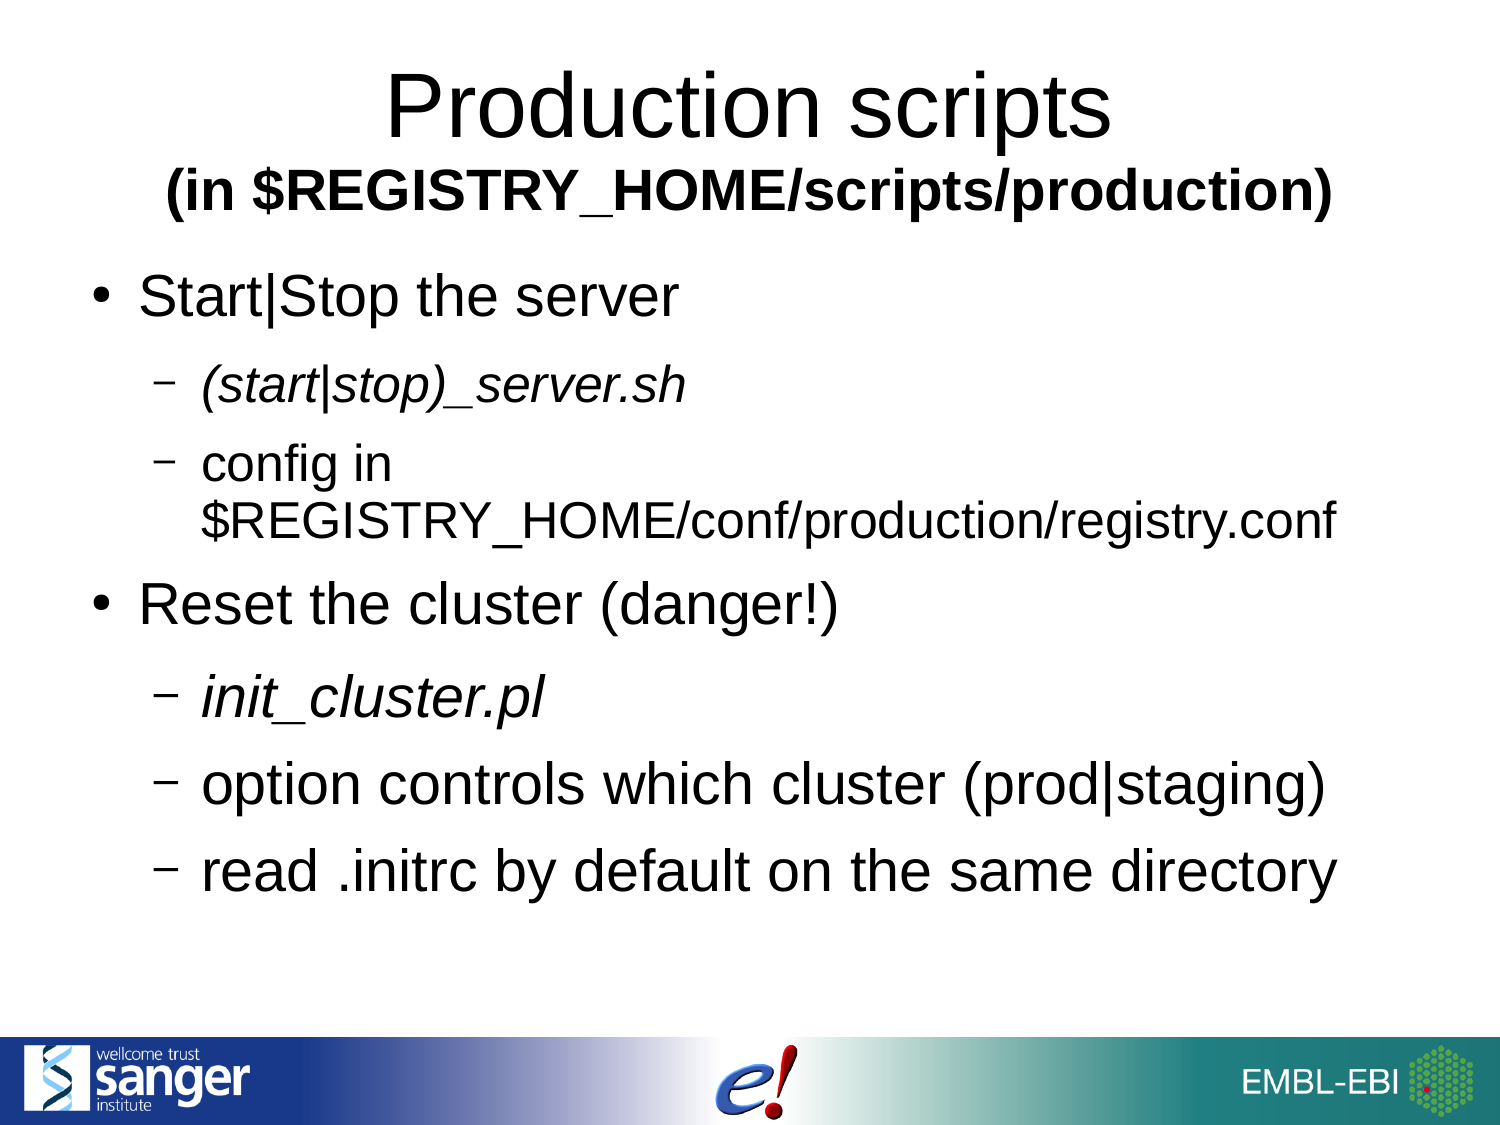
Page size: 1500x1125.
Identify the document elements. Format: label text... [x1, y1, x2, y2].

title Production scripts (in $REGISTRY_HOME/scripts/production) [75, 44, 1425, 233]
list Start|Stop the server (start|stop)_server.sh config in $REGISTRY_HOME/conf/production/registry.conf Reset the cluster (danger!) init_cluster.pl option controls which cluster (prod|staging) read .initrc by default on the same directory [75, 263, 1395, 916]
picture [0, 1037, 1500, 1125]
